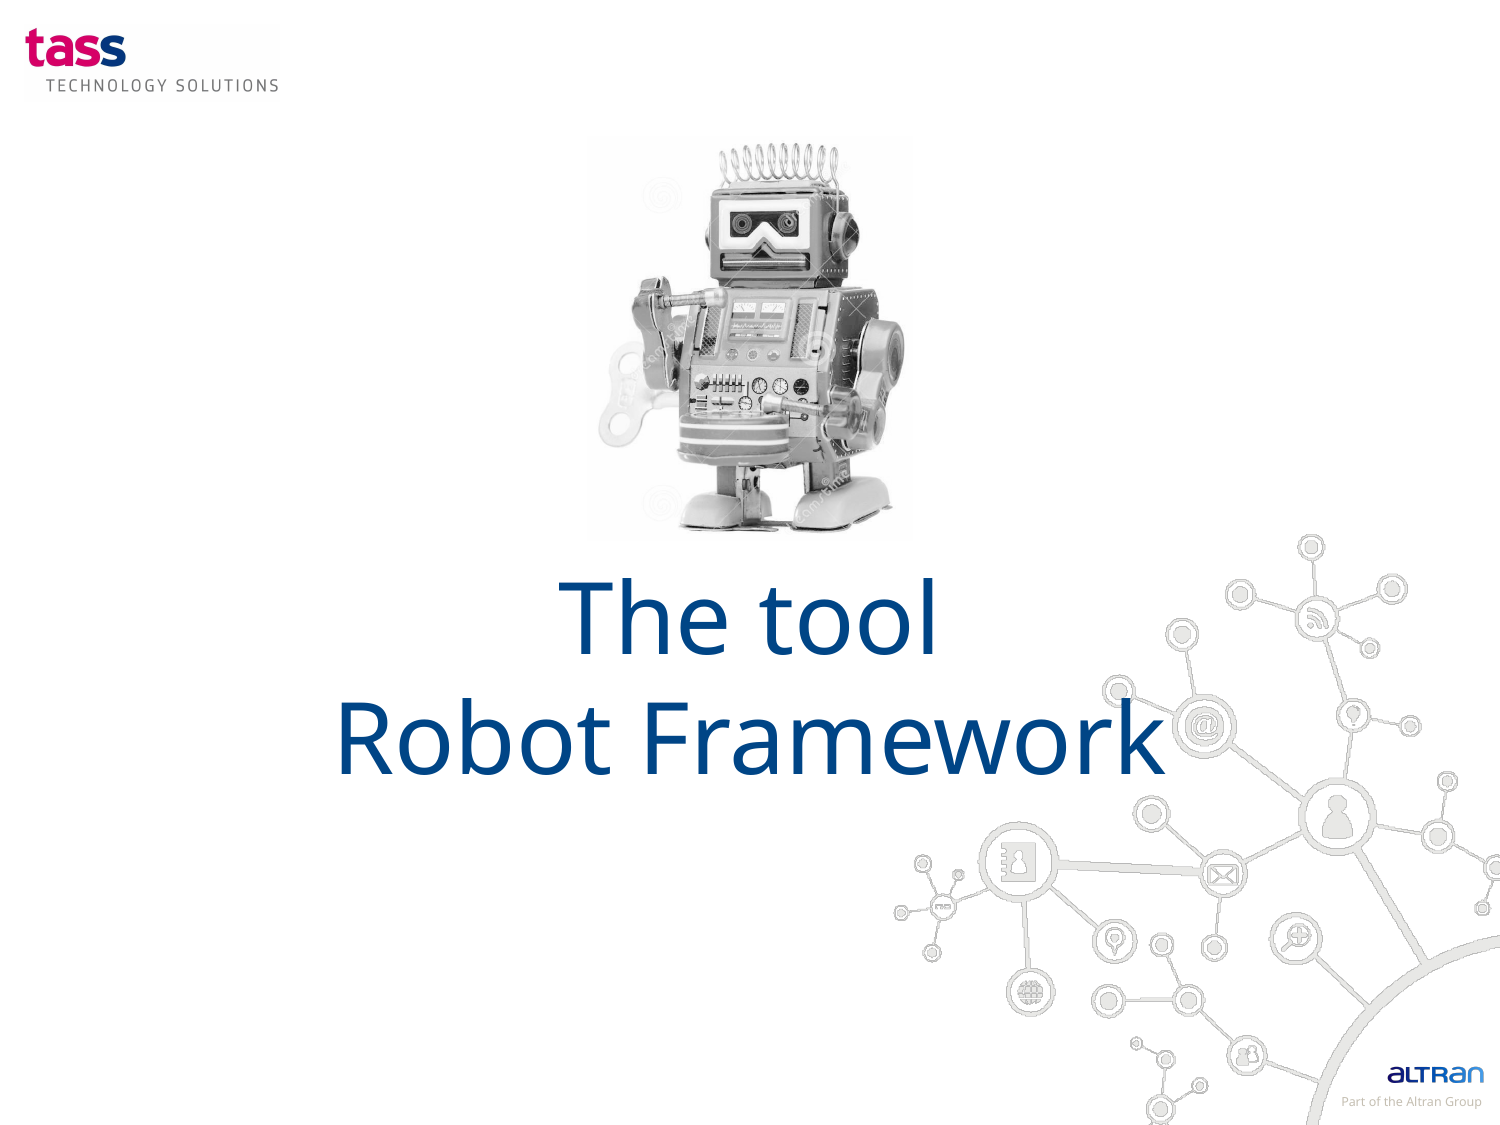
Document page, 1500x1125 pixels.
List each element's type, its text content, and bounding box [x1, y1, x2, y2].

title The tool Robot Framework [90, 414, 1410, 936]
picture [587, 136, 913, 541]
picture [24, 24, 280, 102]
picture [1385, 1064, 1485, 1087]
